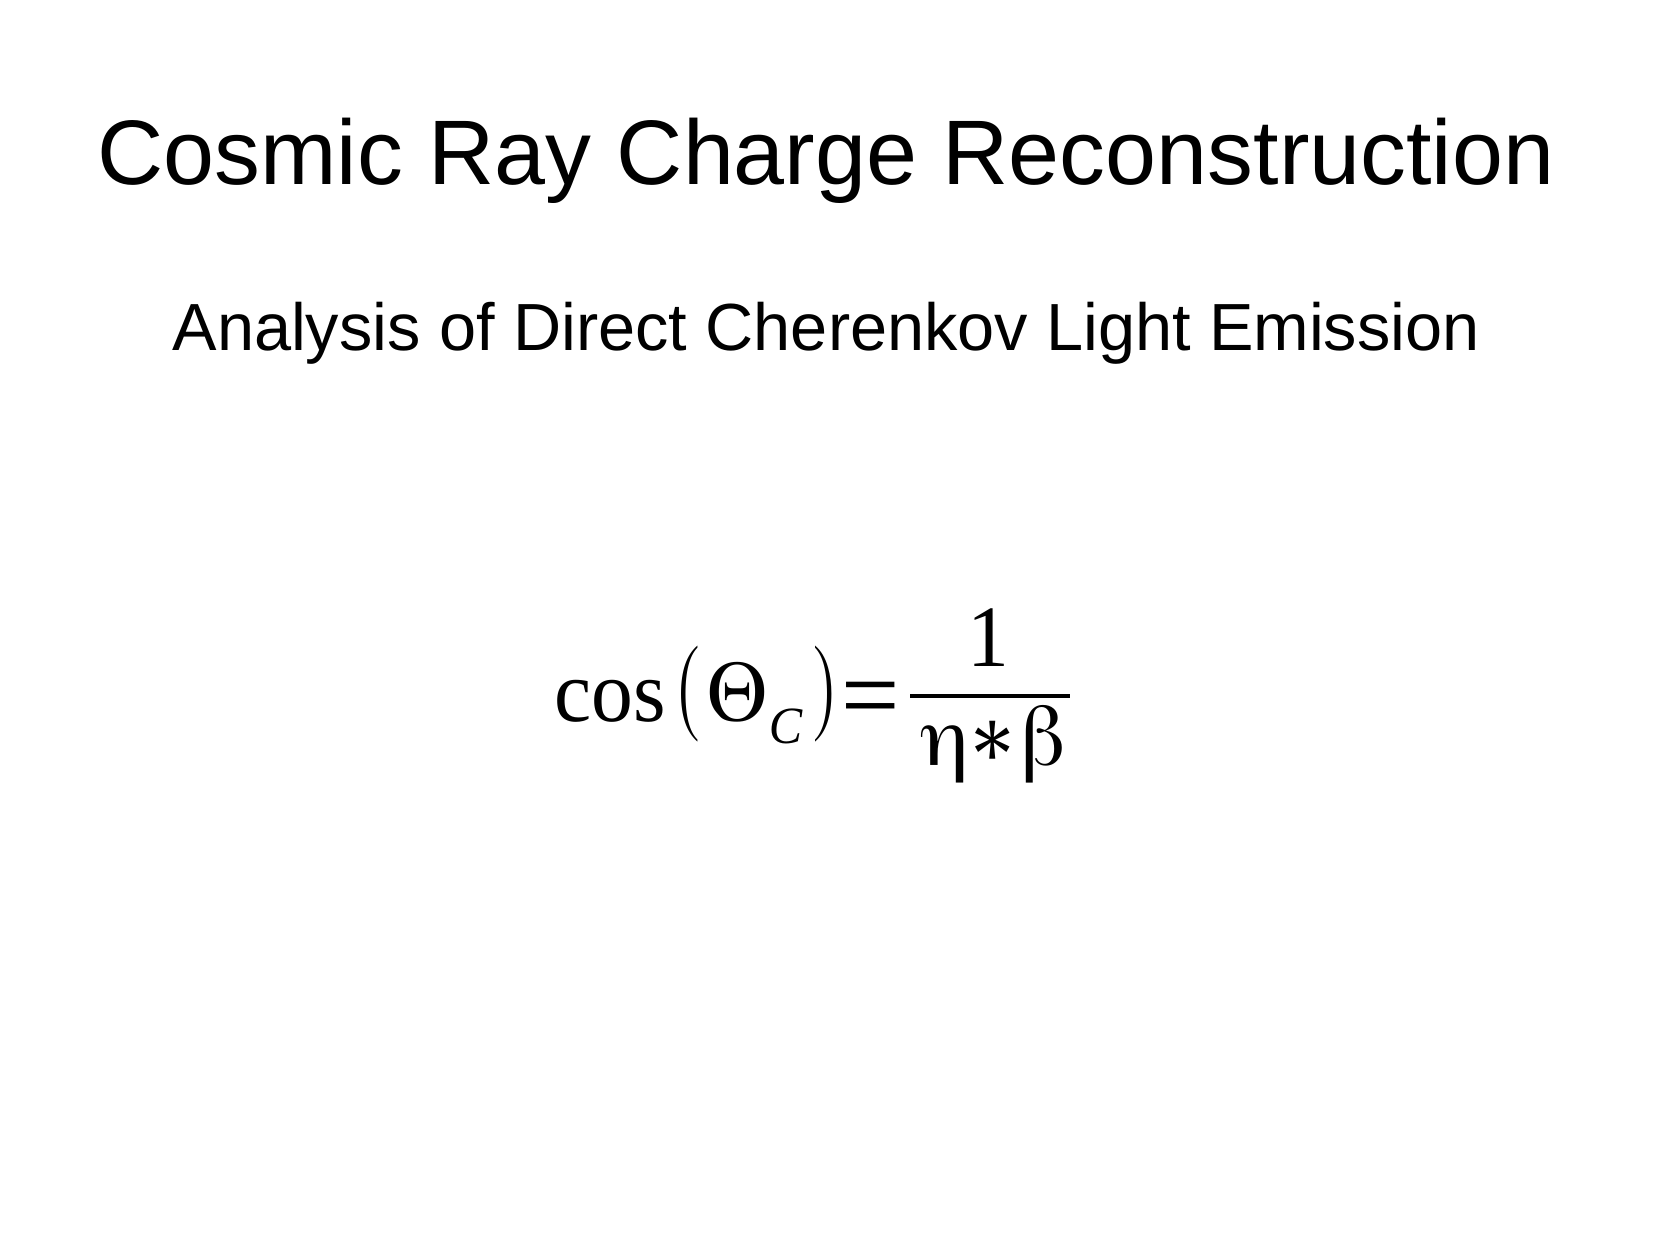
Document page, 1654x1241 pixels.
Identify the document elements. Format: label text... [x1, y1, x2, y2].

title Cosmic Ray Charge Reconstruction [82, 49, 1571, 257]
chart [533, 590, 1096, 789]
subtitle Analysis of Direct Cherenkov Light Emission [82, 290, 1571, 1010]
